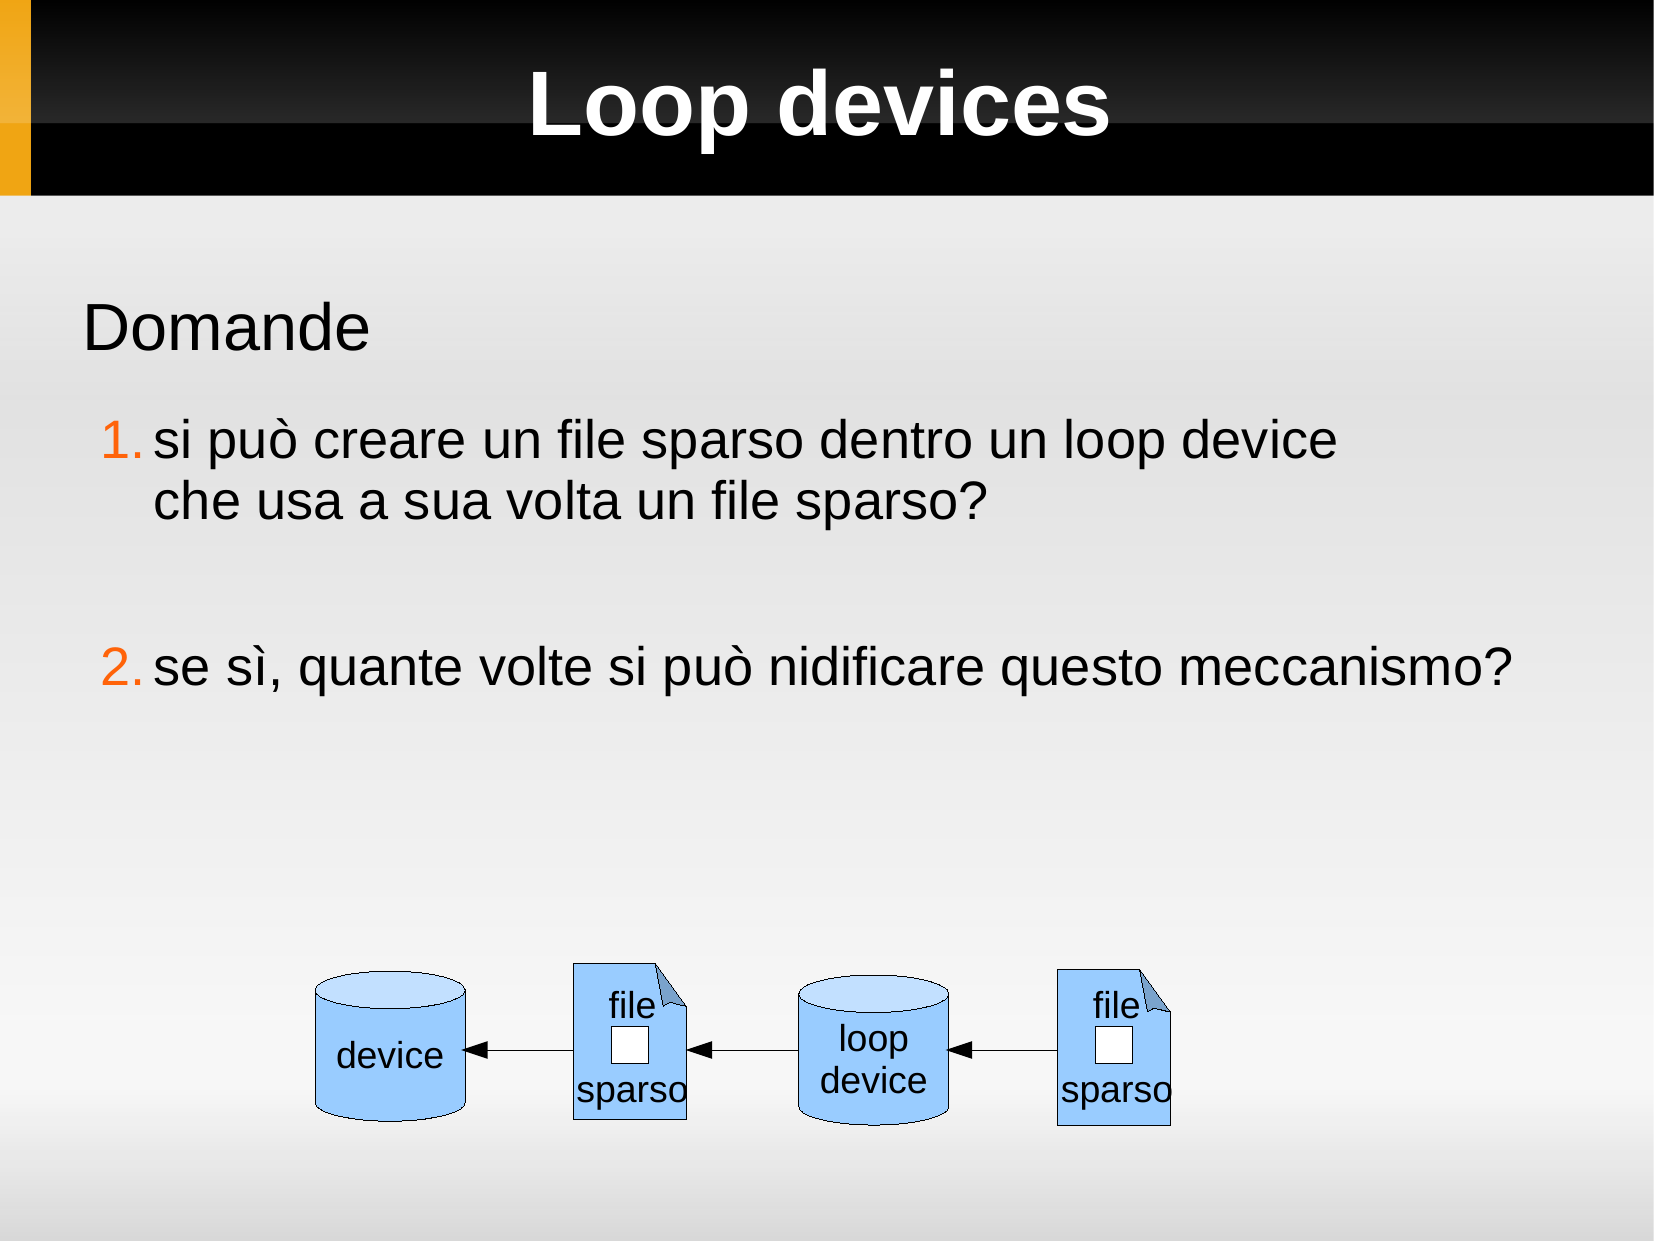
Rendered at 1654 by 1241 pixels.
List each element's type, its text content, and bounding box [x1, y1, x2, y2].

text_box [1057, 969, 1146, 977]
text_box [1057, 1119, 1171, 1126]
text_box [573, 963, 666, 977]
list Domande si può creare un file sparso dentro un loop device che usa a sua volta un file sparso? se sì, quante volte si può nidificare questo meccanismo? [82, 290, 1571, 938]
text_box loop device [798, 995, 949, 1126]
picture [0, 0, 1654, 1241]
text_box file sparso [561, 977, 704, 1119]
text_box file sparso [1045, 977, 1188, 1119]
text_box device [315, 991, 466, 1122]
text_box [1095, 1026, 1133, 1064]
title Loop devices [76, 0, 1565, 208]
